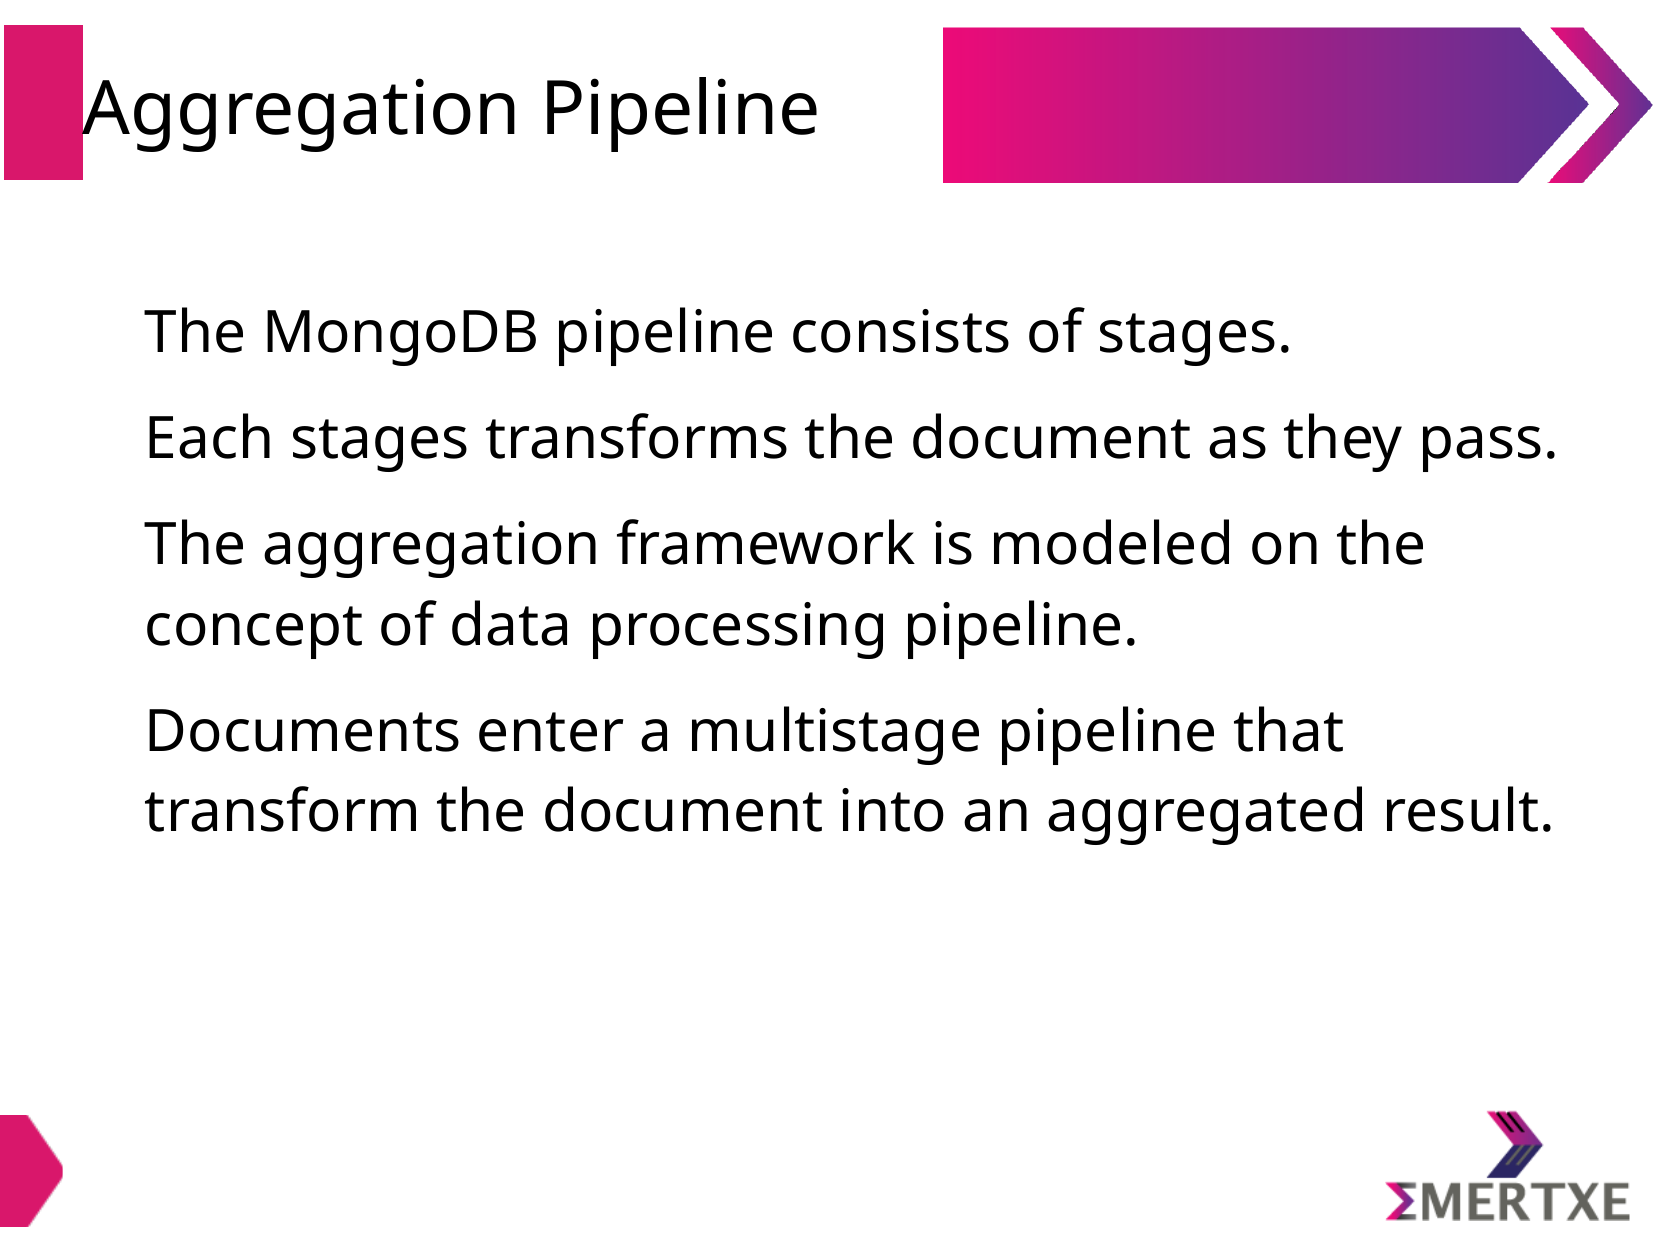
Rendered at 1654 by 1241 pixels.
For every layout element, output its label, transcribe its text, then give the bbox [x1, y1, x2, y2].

title Aggregation Pipeline [82, 2, 1571, 210]
picture [1385, 1107, 1631, 1221]
list The MongoDB pipeline consists of stages. Each stages transforms the document as they pass. The aggregation framework is modeled on the concept of data processing pipeline. Documents enter a multistage pipeline that transform the document into an aggregated result. [82, 290, 1571, 1010]
picture [1571, 27, 1653, 183]
